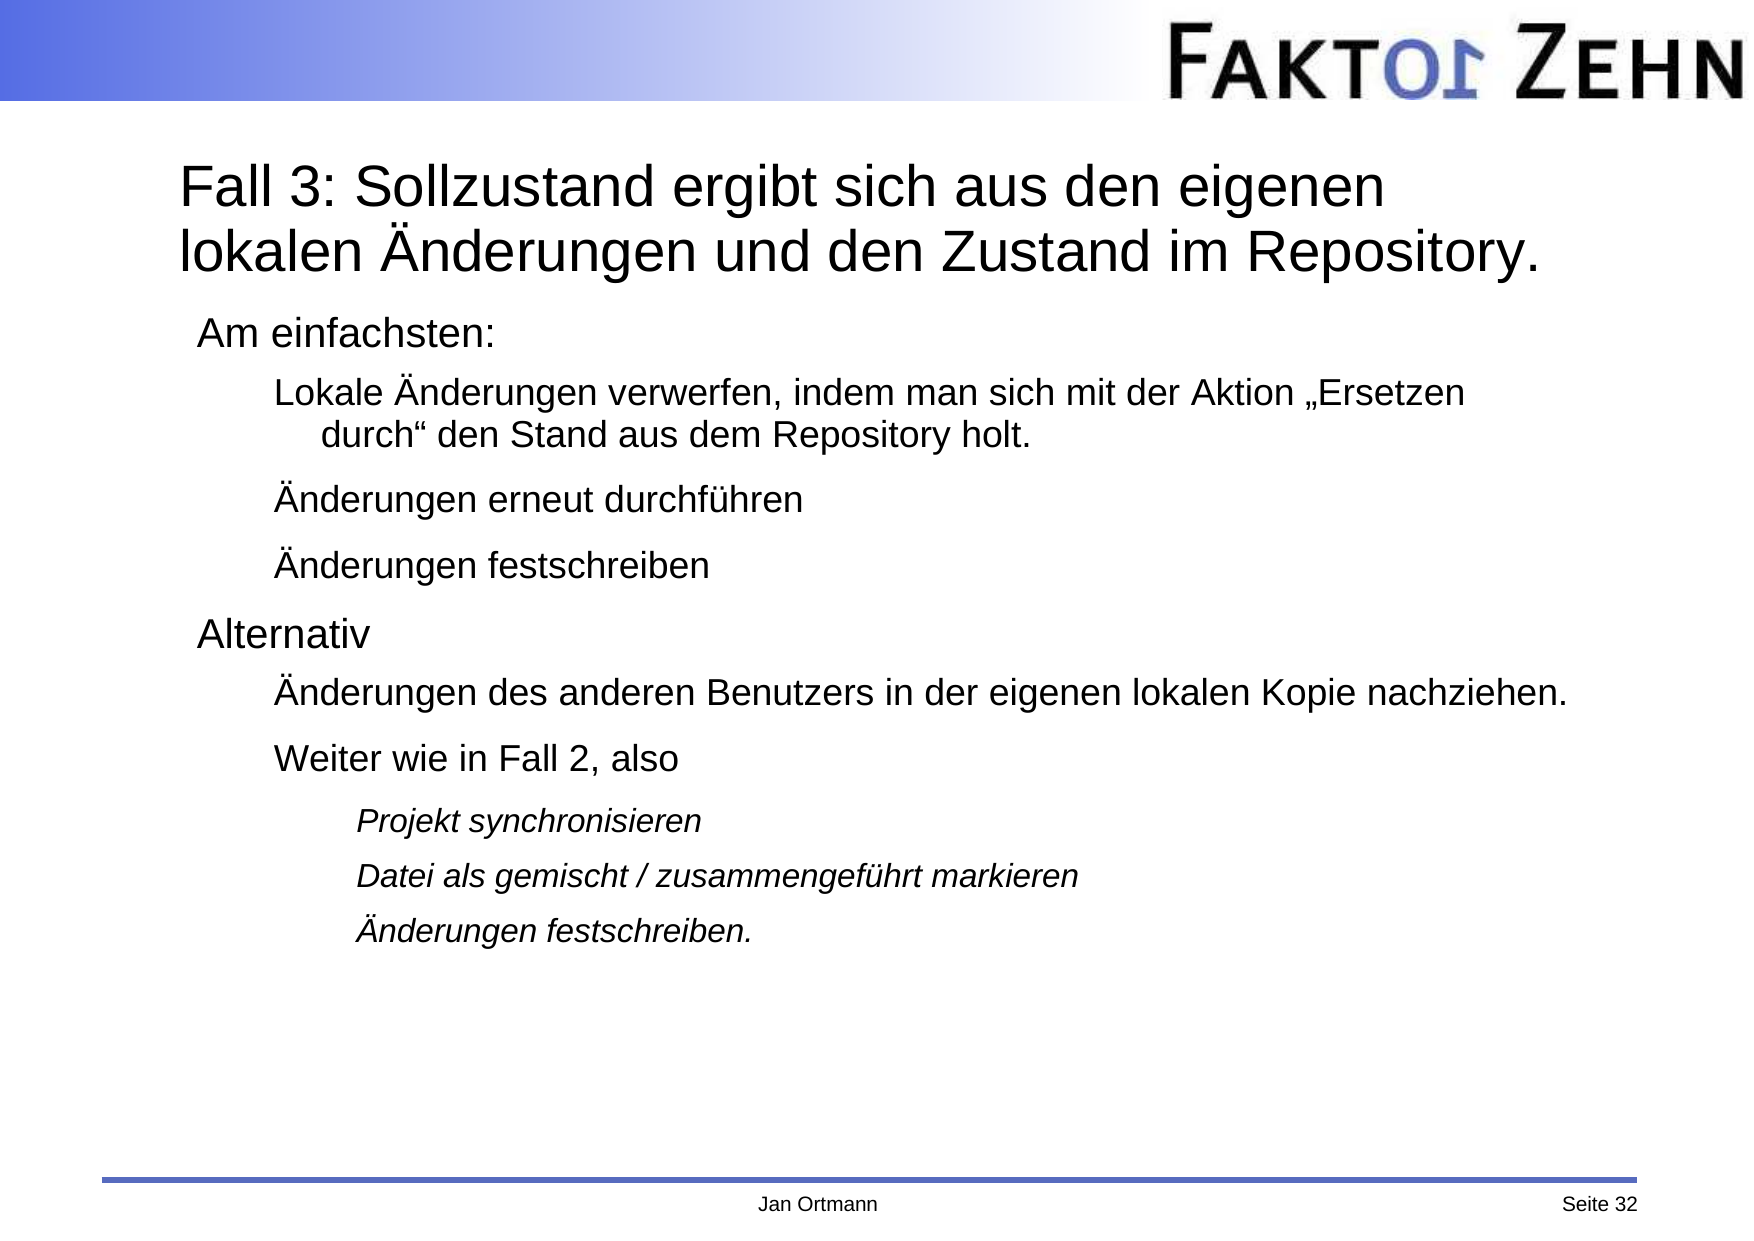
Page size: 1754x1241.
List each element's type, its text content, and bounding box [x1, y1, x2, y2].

title Fall 3: Sollzustand ergibt sich aus den eigenen lokalen Änderungen und den Zustand im Repository. [179, 142, 1576, 296]
list Am einfachsten: Lokale Änderungen verwerfen, indem man sich mit der Aktion „Ersetzen durch“ den Stand aus dem Repository holt. Änderungen erneut durchführen Änderungen festschreiben Alternativ Änderungen des anderen Benutzers in der eigenen lokalen Kopie nachziehen. Weiter wie in Fall 2, also Projekt synchronisieren Datei als gemischt / zusammengeführt markieren Änderungen festschreiben. [179, 310, 1576, 1078]
picture [1162, 7, 1752, 100]
